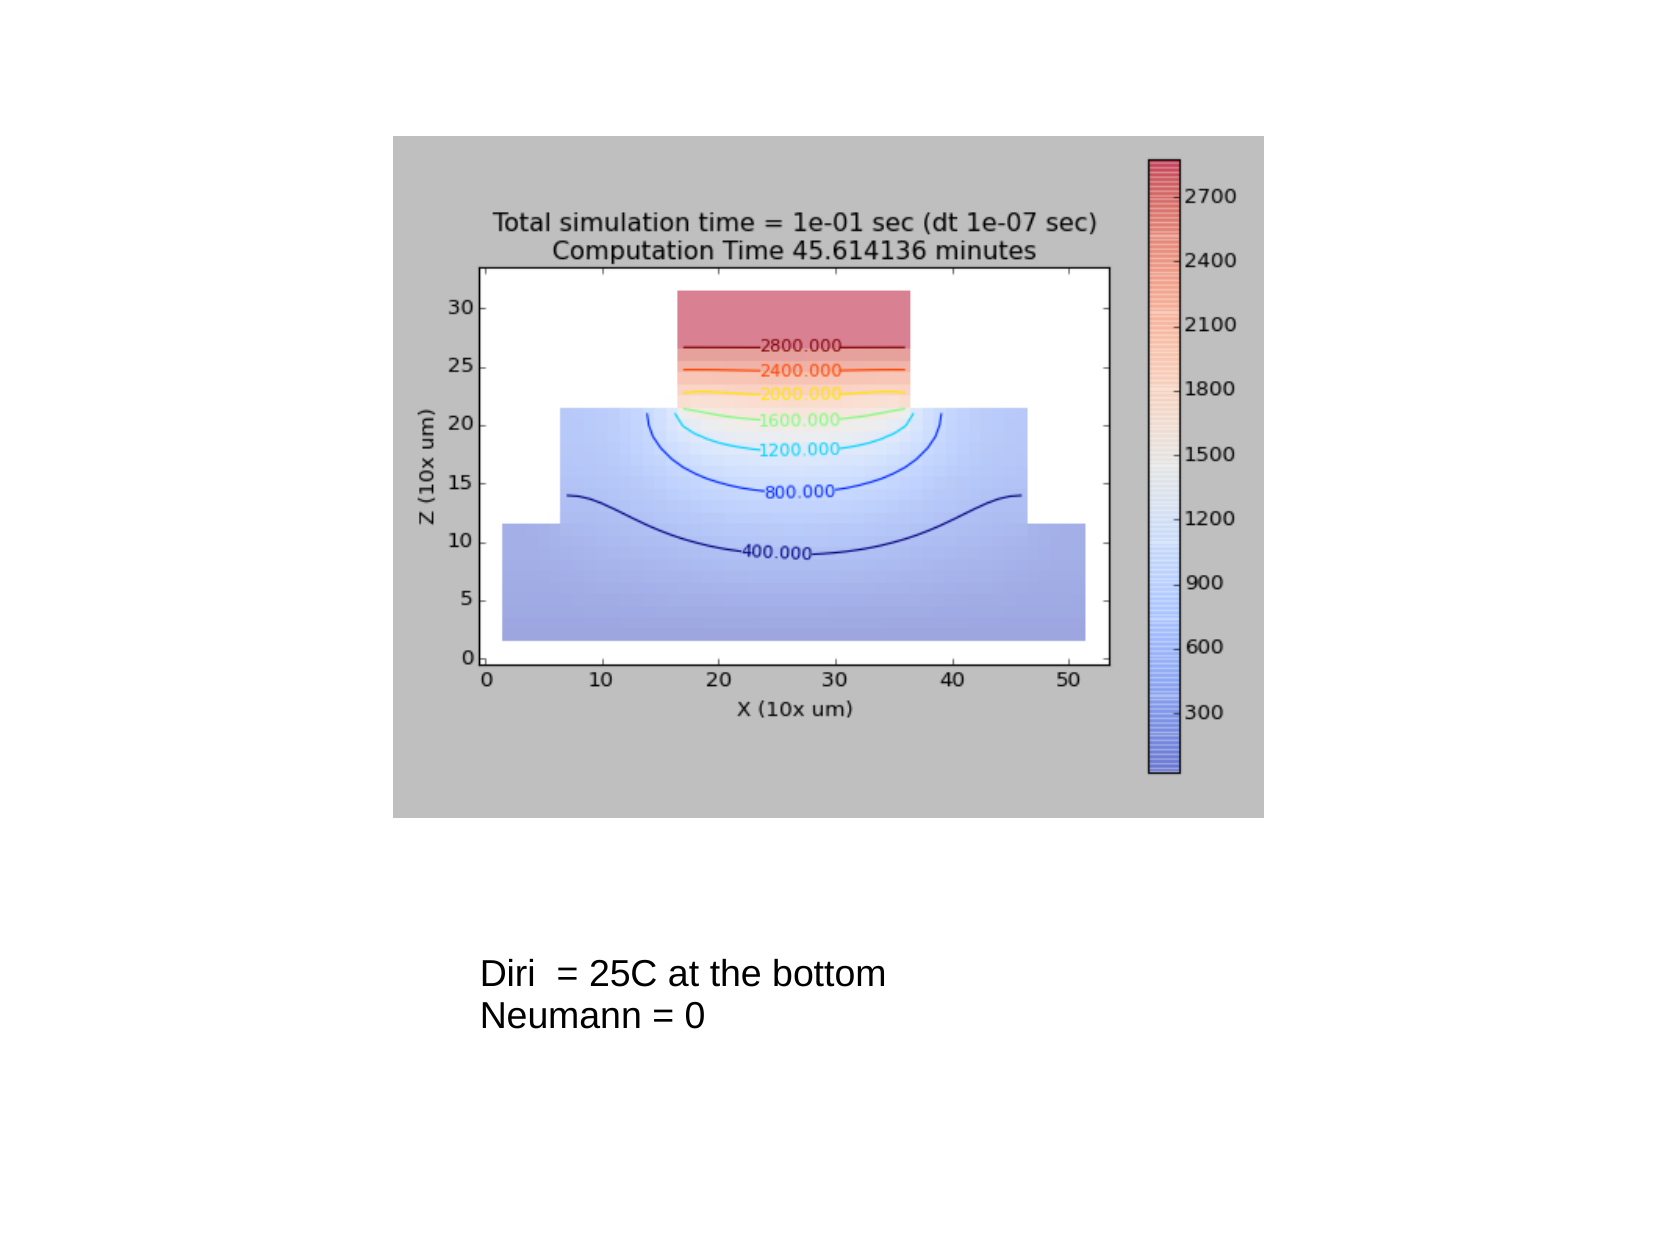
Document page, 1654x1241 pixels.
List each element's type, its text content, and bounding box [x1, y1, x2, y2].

picture [393, 136, 1264, 818]
text_box Diri = 25C at the bottom Neumann = 0 [465, 945, 902, 1044]
